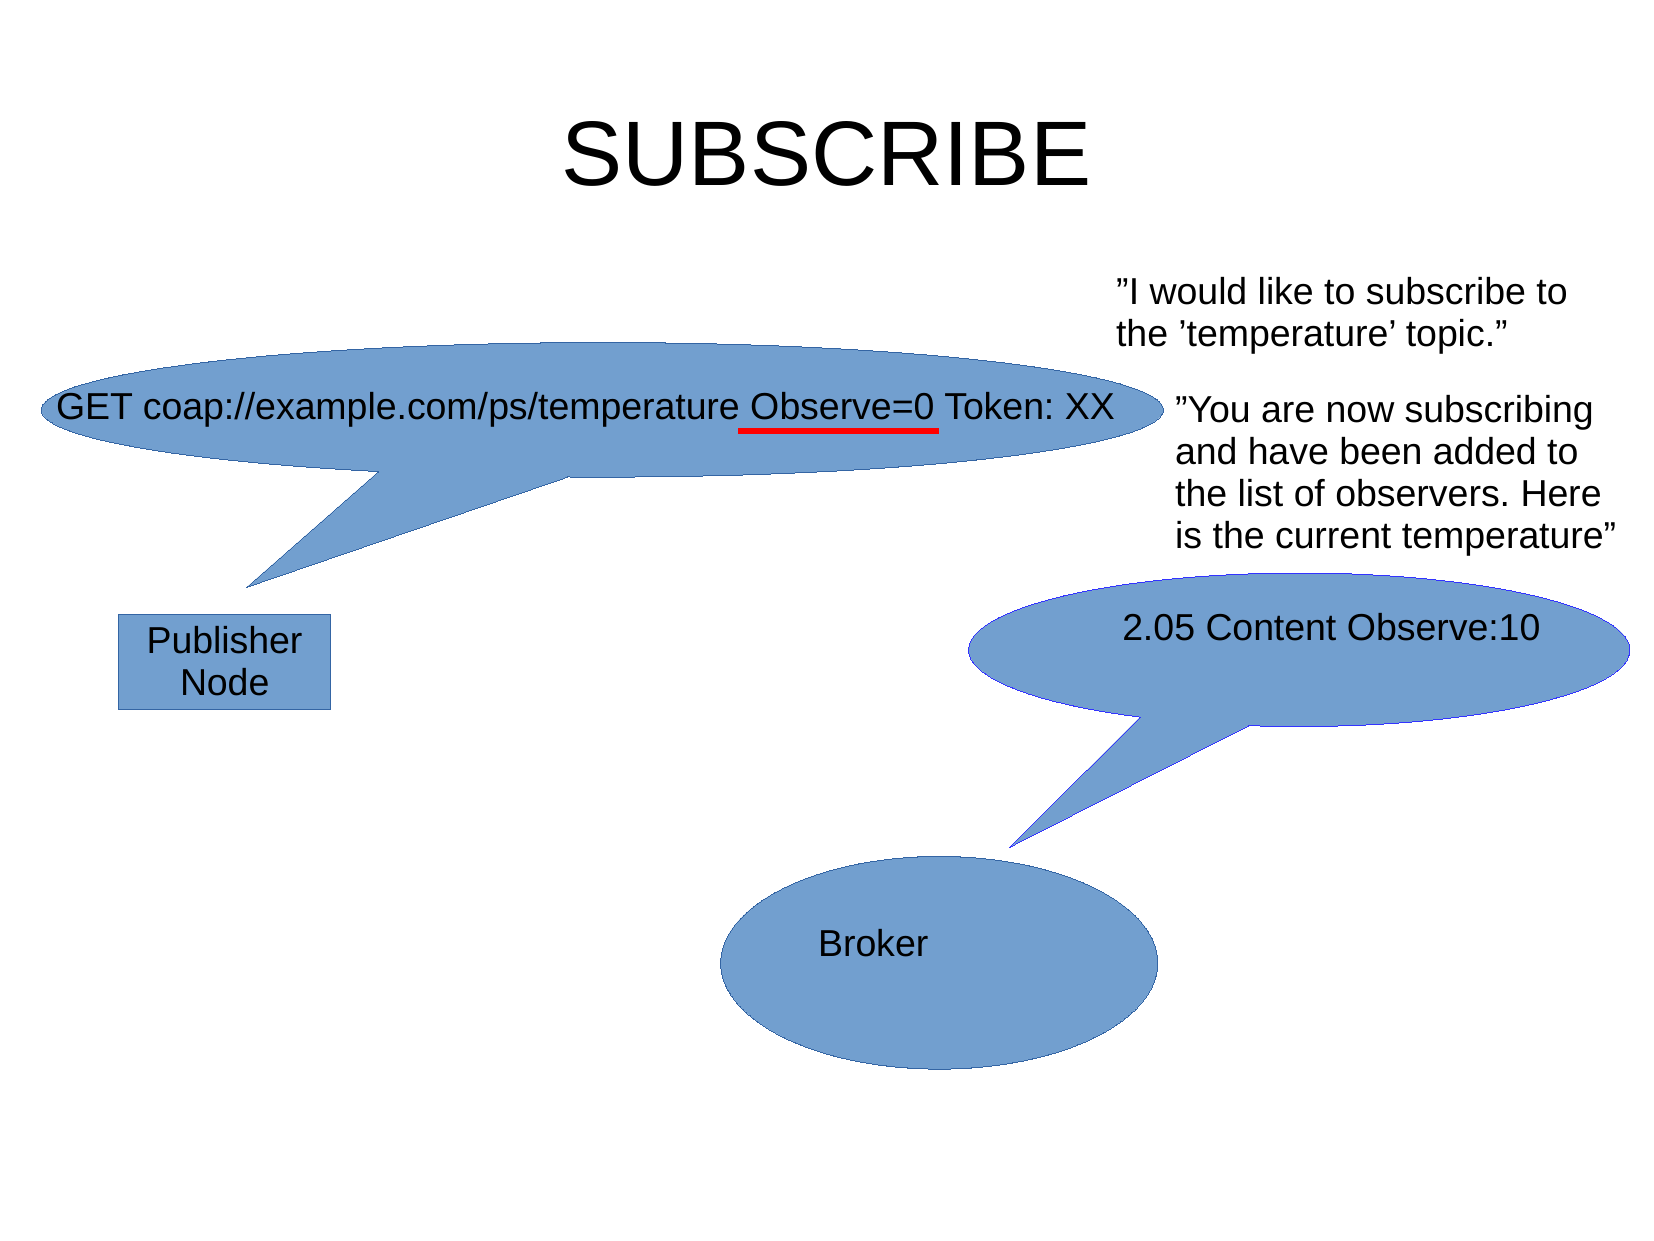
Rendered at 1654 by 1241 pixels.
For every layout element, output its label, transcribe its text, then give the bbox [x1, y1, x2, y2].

text_box [246, 478, 565, 588]
text_box Publisher Node [118, 614, 331, 710]
text_box GET coap://example.com/ps/temperature Observe=0 Token: XX [41, 378, 1157, 478]
title SUBSCRIBE [82, 49, 1571, 257]
text_box 2.05 Content Observe:10 [1104, 596, 1559, 702]
text_box [108, 342, 1097, 378]
text_box [1559, 602, 1630, 698]
text_box [720, 856, 1158, 1070]
text_box ”You are now subscribing and have been added to the list of observers. Here is the current temperature” [1157, 378, 1642, 567]
text_box Broker [803, 915, 1076, 973]
text_box [968, 573, 1542, 848]
text_box ”I would like to subscribe to the ’temperature’ topic.” [1098, 259, 1642, 365]
